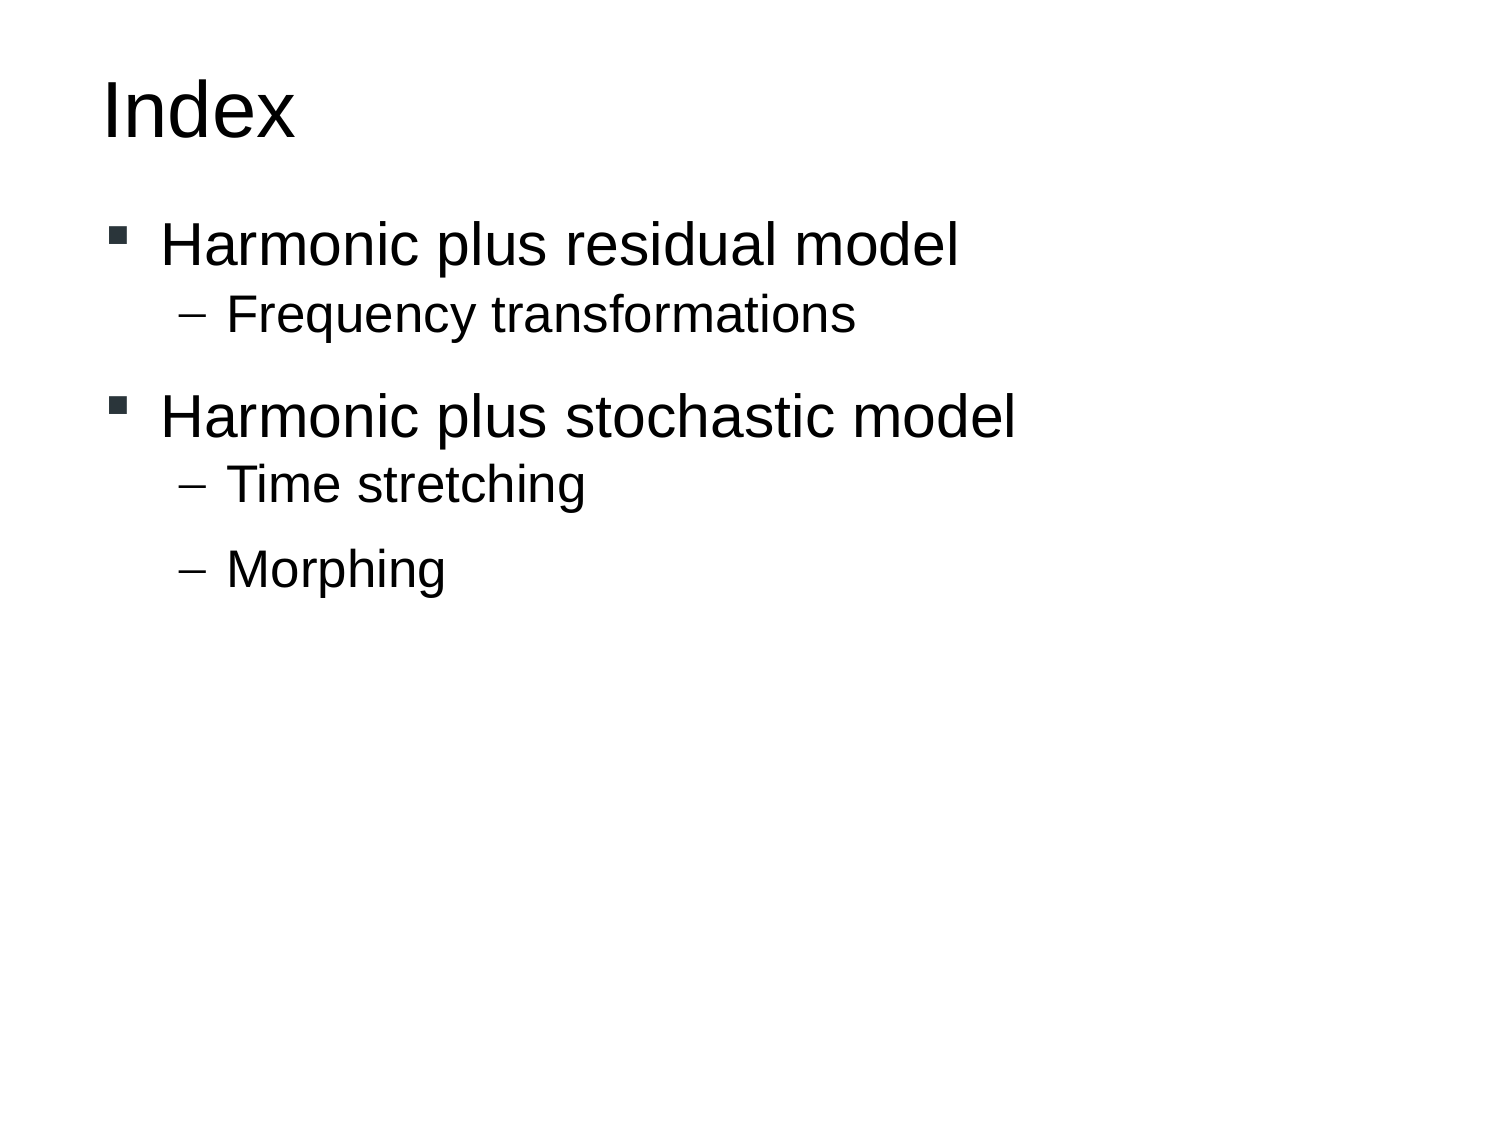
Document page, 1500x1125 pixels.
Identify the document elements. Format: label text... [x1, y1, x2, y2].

list Harmonic plus residual model Frequency transformations Harmonic plus stochastic model Time stretching Morphing [104, 210, 1381, 938]
title Index [73, 9, 1350, 198]
